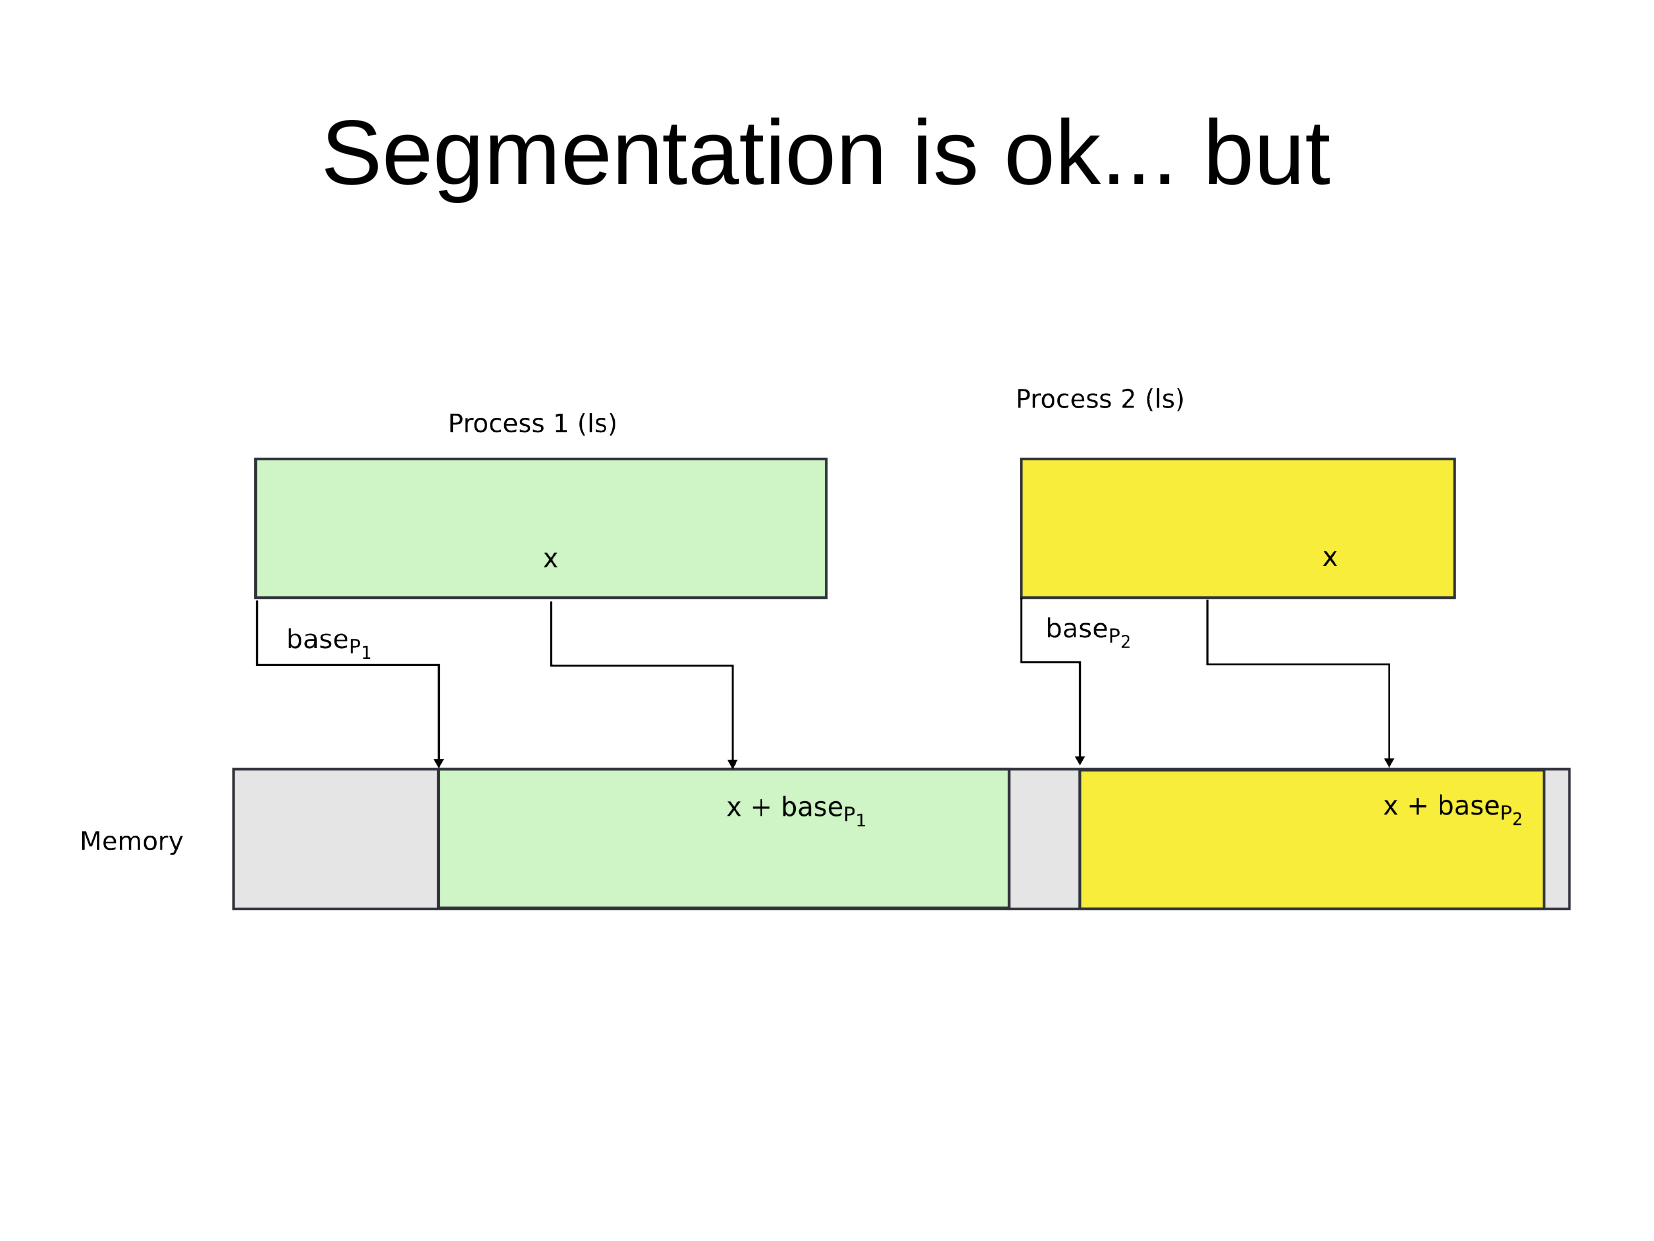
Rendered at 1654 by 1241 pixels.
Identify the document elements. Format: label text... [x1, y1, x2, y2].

title Segmentation is ok... but [82, 49, 1571, 257]
picture [82, 388, 1571, 911]
